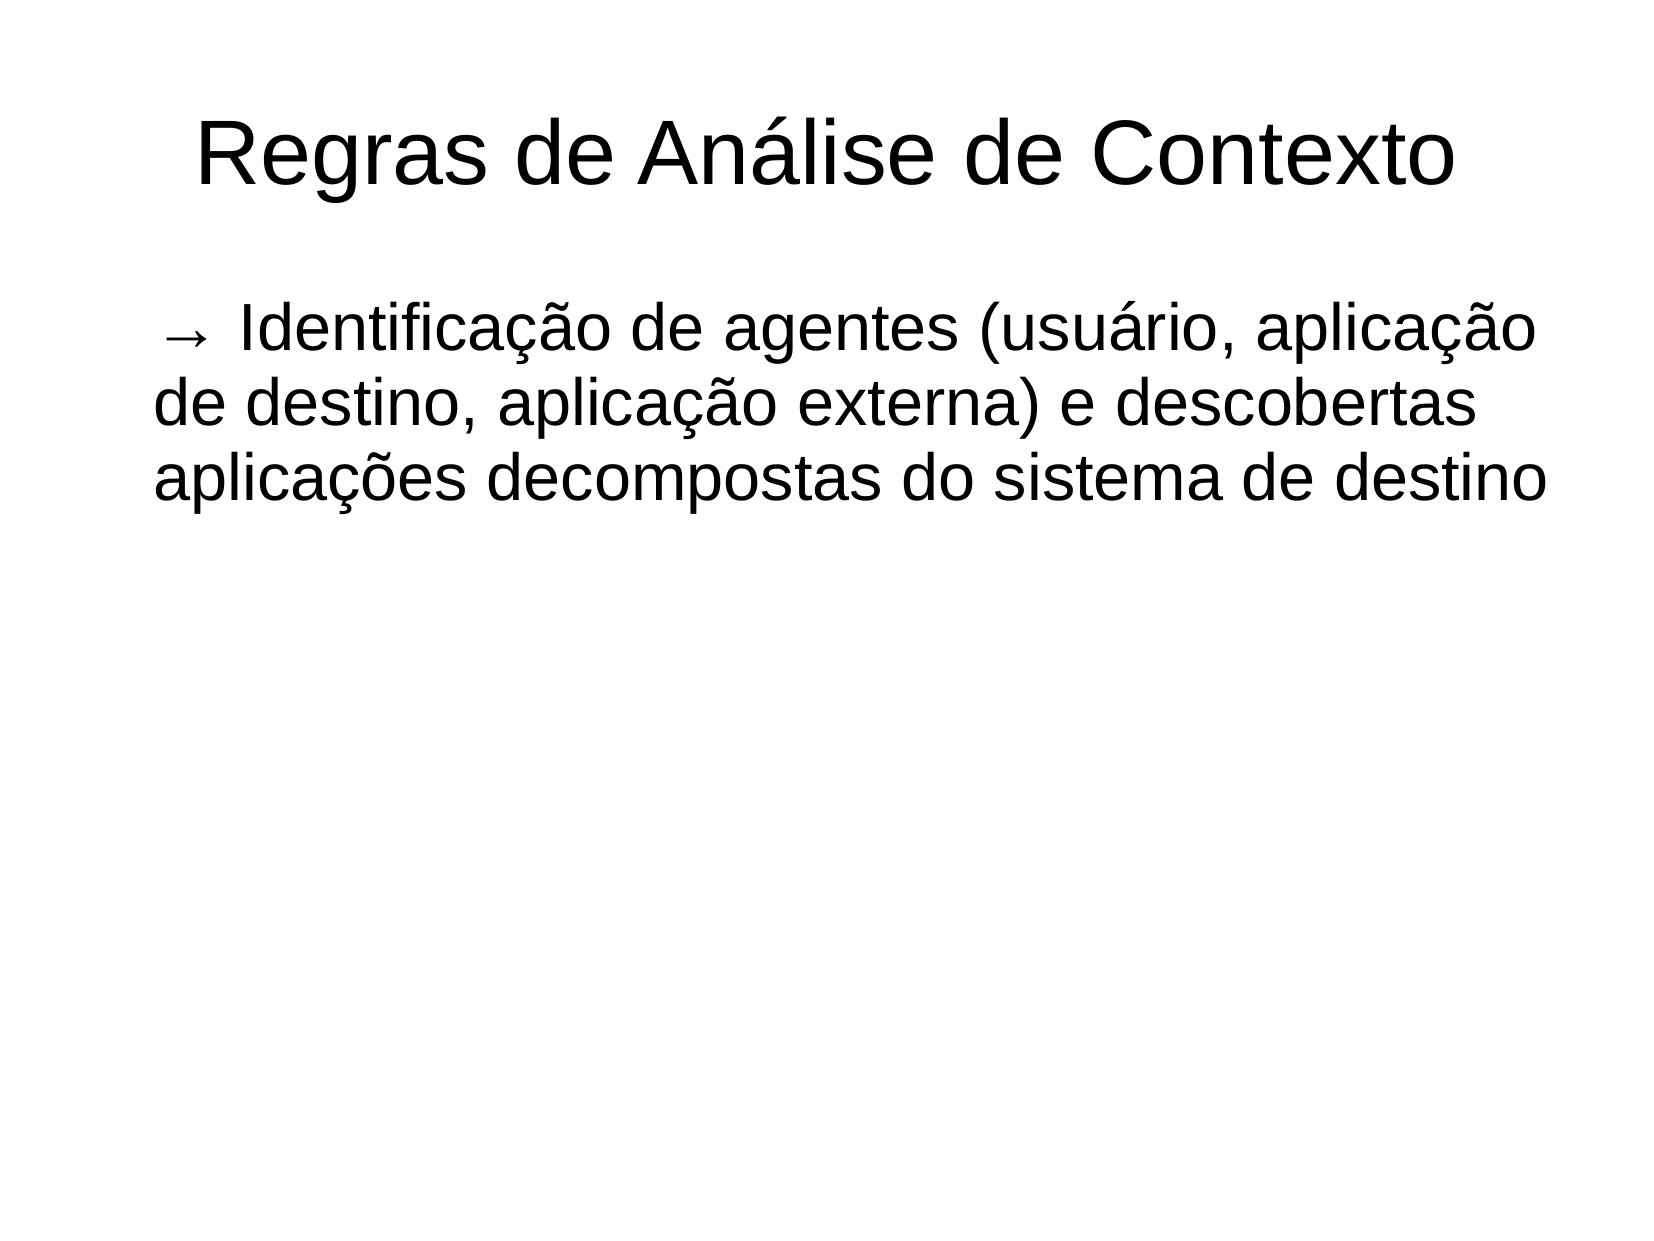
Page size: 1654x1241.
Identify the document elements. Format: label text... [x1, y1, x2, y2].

title Regras de Análise de Contexto [82, 49, 1571, 257]
list → Identificação de agentes (usuário, aplicação de destino, aplicação externa) e descobertas aplicações decompostas do sistema de destino [82, 290, 1571, 1010]
